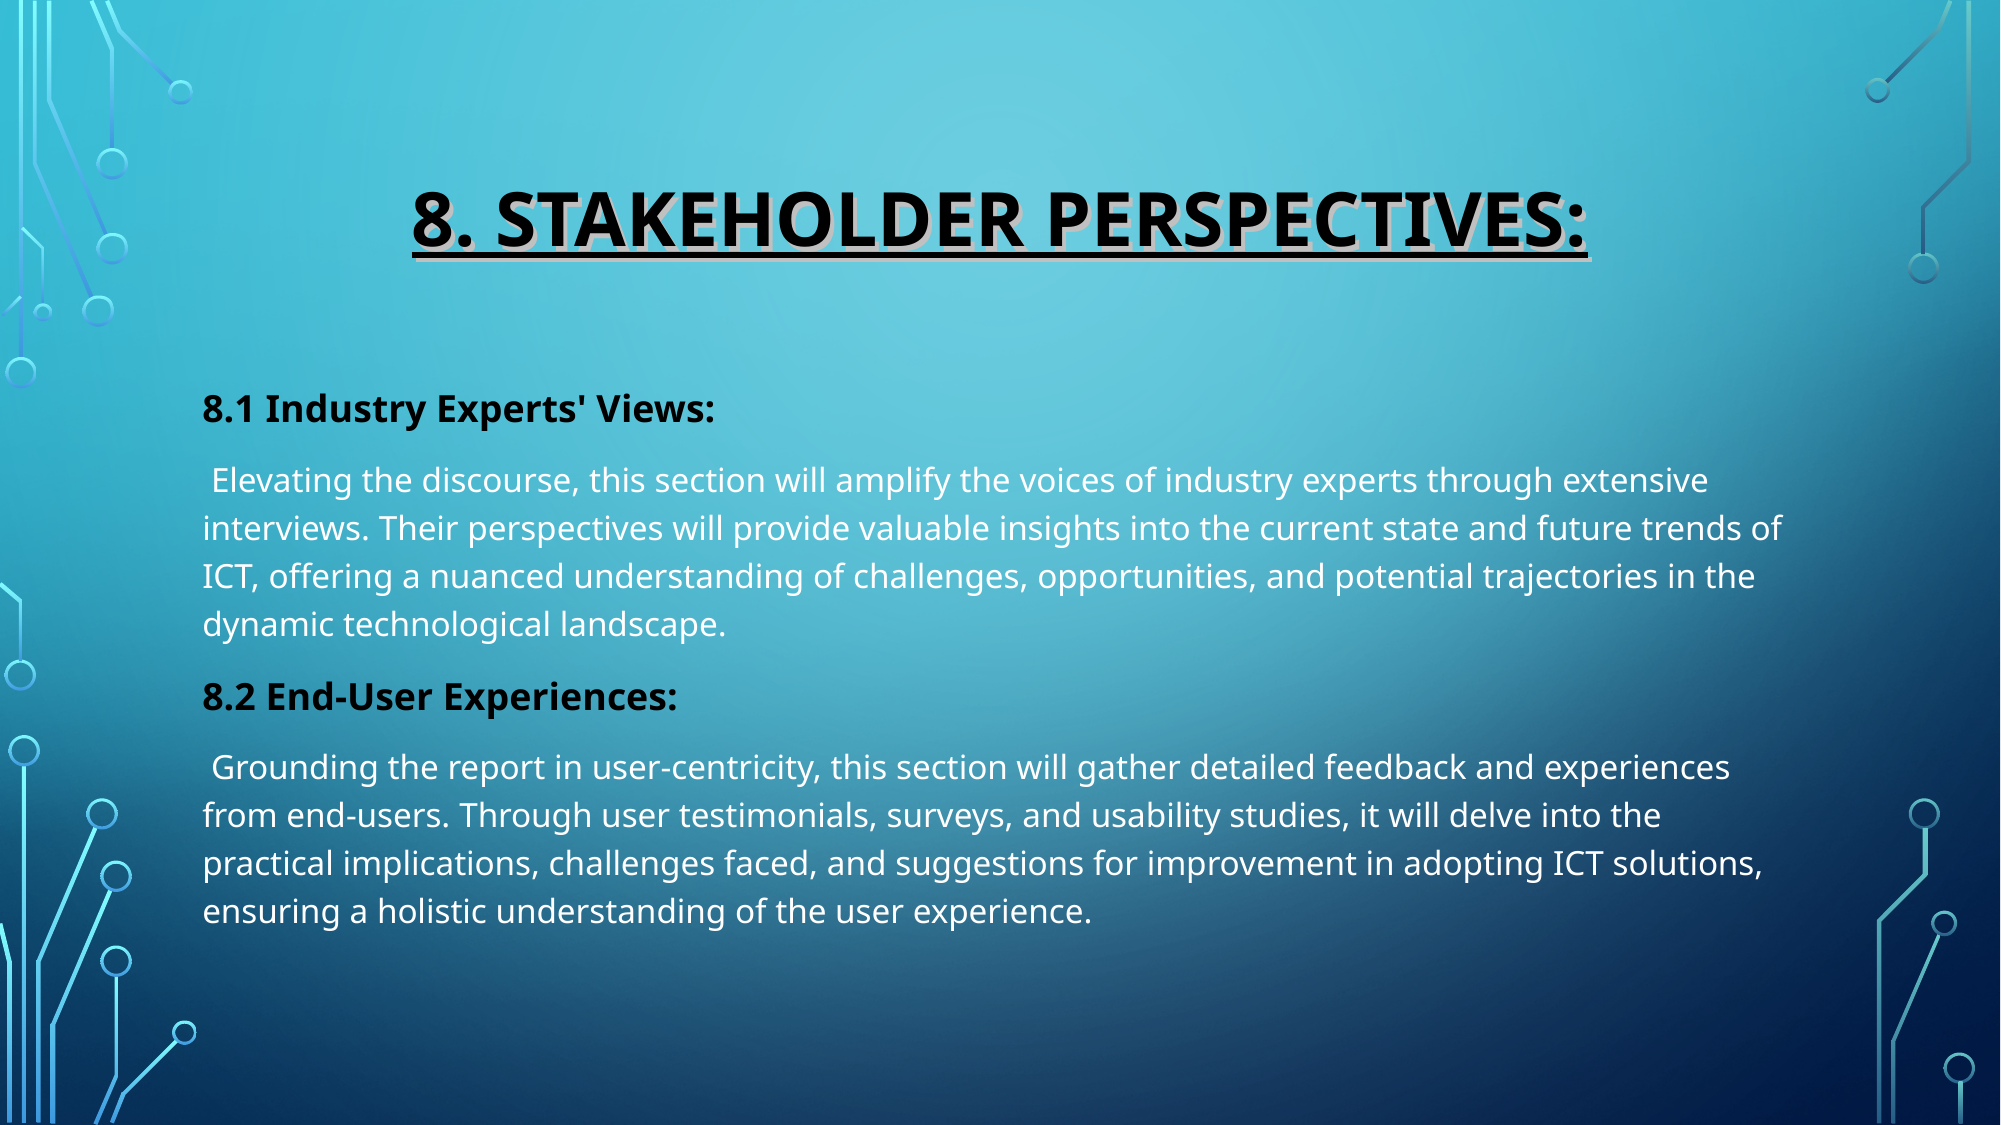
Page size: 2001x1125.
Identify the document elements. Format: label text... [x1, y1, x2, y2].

list 8.1 Industry Experts' Views: Elevating the discourse, this section will amplify the voices of industry experts through extensive interviews. Their perspectives will provide valuable insights into the current state and future trends of ICT, offering a nuanced understanding of challenges, opportunities, and potential trajectories in the dynamic technological landscape. 8.2 End-User Experiences: Grounding the report in user-centricity, this section will gather detailed feedback and experiences from end-users. Through user testimonials, surveys, and usability studies, it will delve into the practical implications, challenges faced, and suggestions for improvement in adopting ICT solutions, ensuring a holistic understanding of the user experience. [187, 369, 1813, 951]
title 8. Stakeholder Perspectives: [187, 101, 1813, 344]
